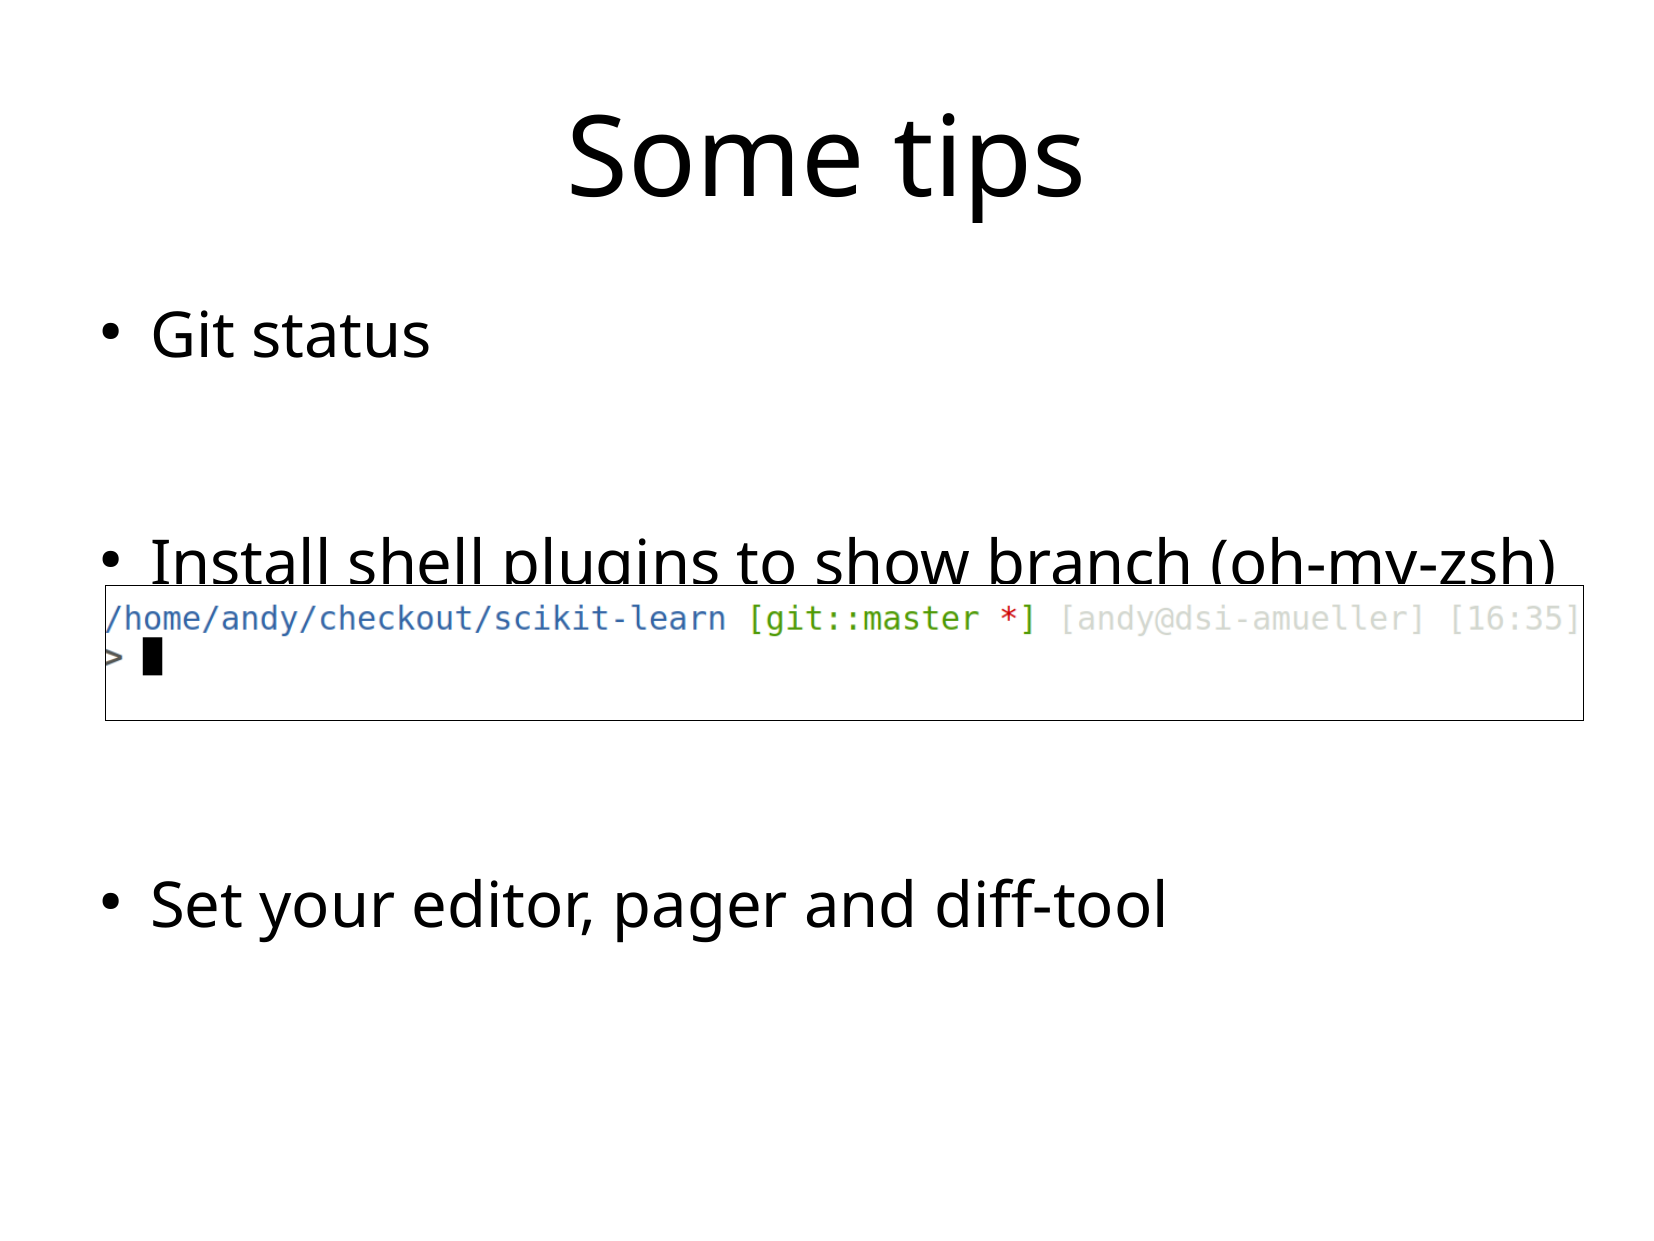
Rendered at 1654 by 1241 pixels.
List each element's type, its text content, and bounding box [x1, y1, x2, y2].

list Git status Install shell plugins to show branch (oh-my-zsh) Set your editor, pager and diff-tool [82, 290, 1571, 1010]
title Some tips [82, 49, 1571, 257]
picture [105, 584, 1584, 721]
